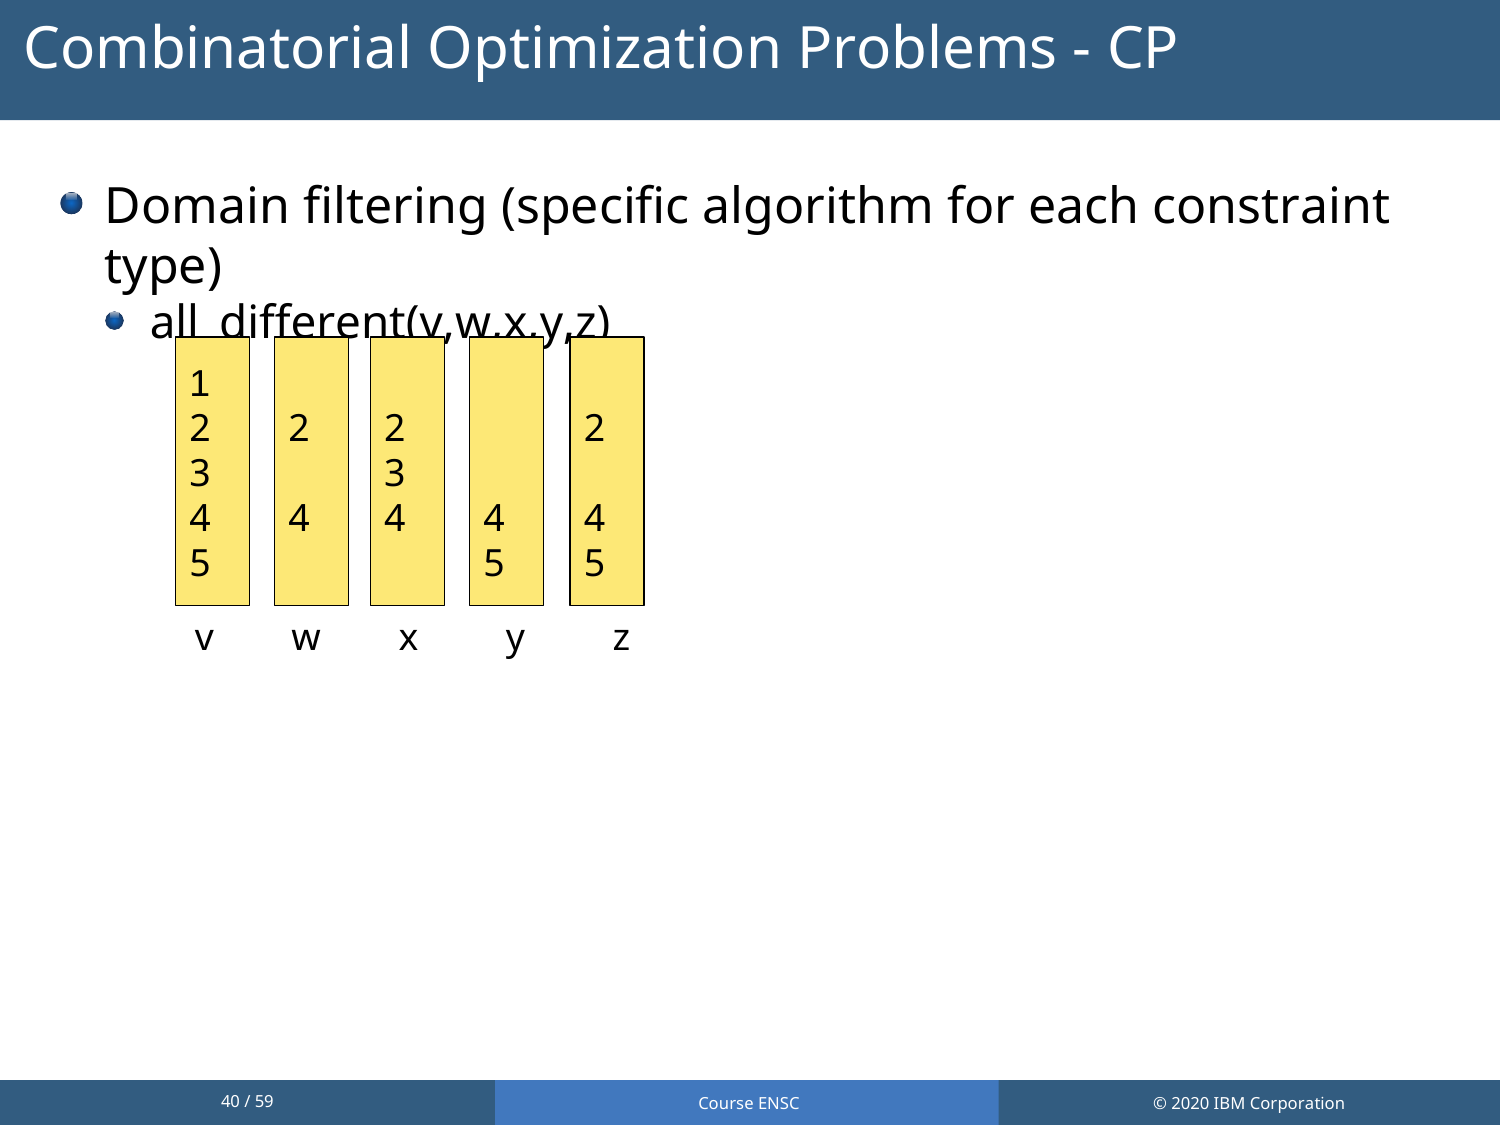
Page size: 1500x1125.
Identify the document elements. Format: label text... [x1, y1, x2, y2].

text_box v w x y z [180, 605, 632, 666]
text_box 2 4 [274, 337, 349, 605]
list Domain filtering (specific algorithm for each constraint type) all_different(v,w,x,y,z) [45, 165, 1486, 1051]
text_box 2 4 5 [570, 337, 644, 606]
text_box 1 2 3 4 5 [175, 337, 250, 606]
title Combinatorial Optimization Problems - CP [0, 0, 1500, 121]
text_box 2 3 4 [370, 337, 445, 606]
text_box 4 5 [469, 337, 544, 606]
